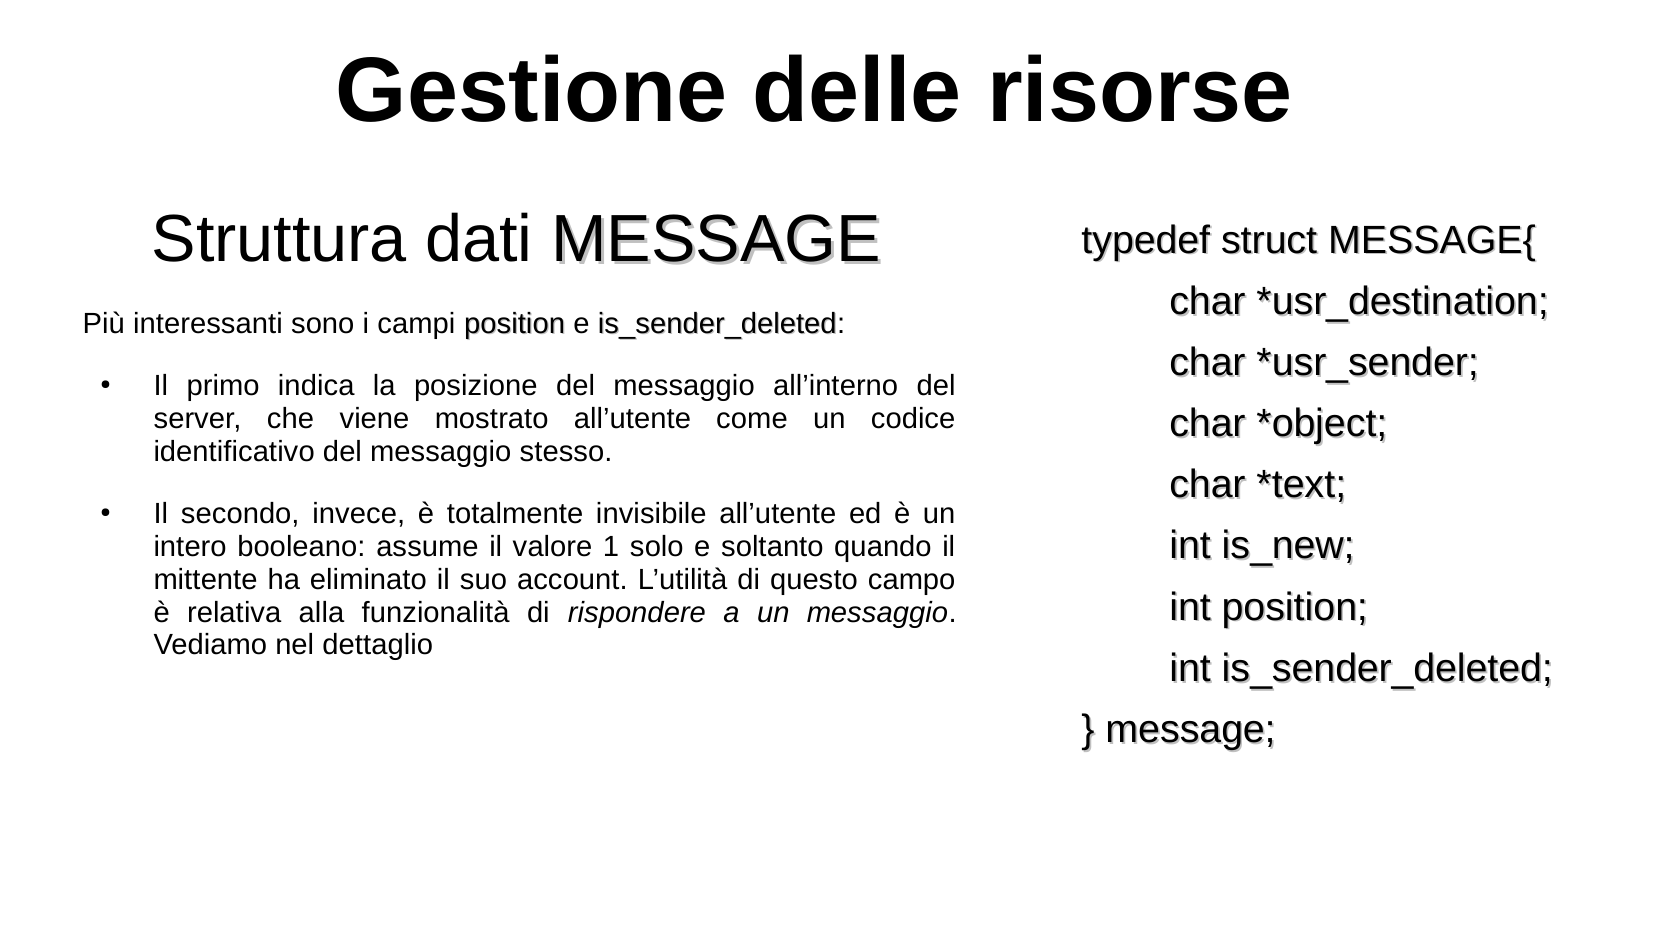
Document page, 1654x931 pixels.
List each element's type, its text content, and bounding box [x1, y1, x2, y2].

list typedef struct MESSAGE{ char *usr_destination; char *usr_sender; char *object; char *text; int is_new; int position; int is_sender_deleted; } message; [1081, 217, 1654, 758]
list Struttura dati MESSAGE [80, 201, 922, 362]
list Più interessanti sono i campi position e is_sender_deleted: Il primo indica la posizione del messaggio all’interno del server, che viene mostrato all’utente come un codice identificativo del messaggio stesso. Il secondo, invece, è totalmente invisibile all’utente ed è un intero booleano: assume il valore 1 solo e soltanto quando il mittente ha eliminato il suo account. L’utilità di questo campo è relativa alla funzionalità di rispondere a un messaggio. Vediamo nel dettaglio [82, 307, 957, 910]
title Gestione delle risorse [70, 11, 1559, 168]
